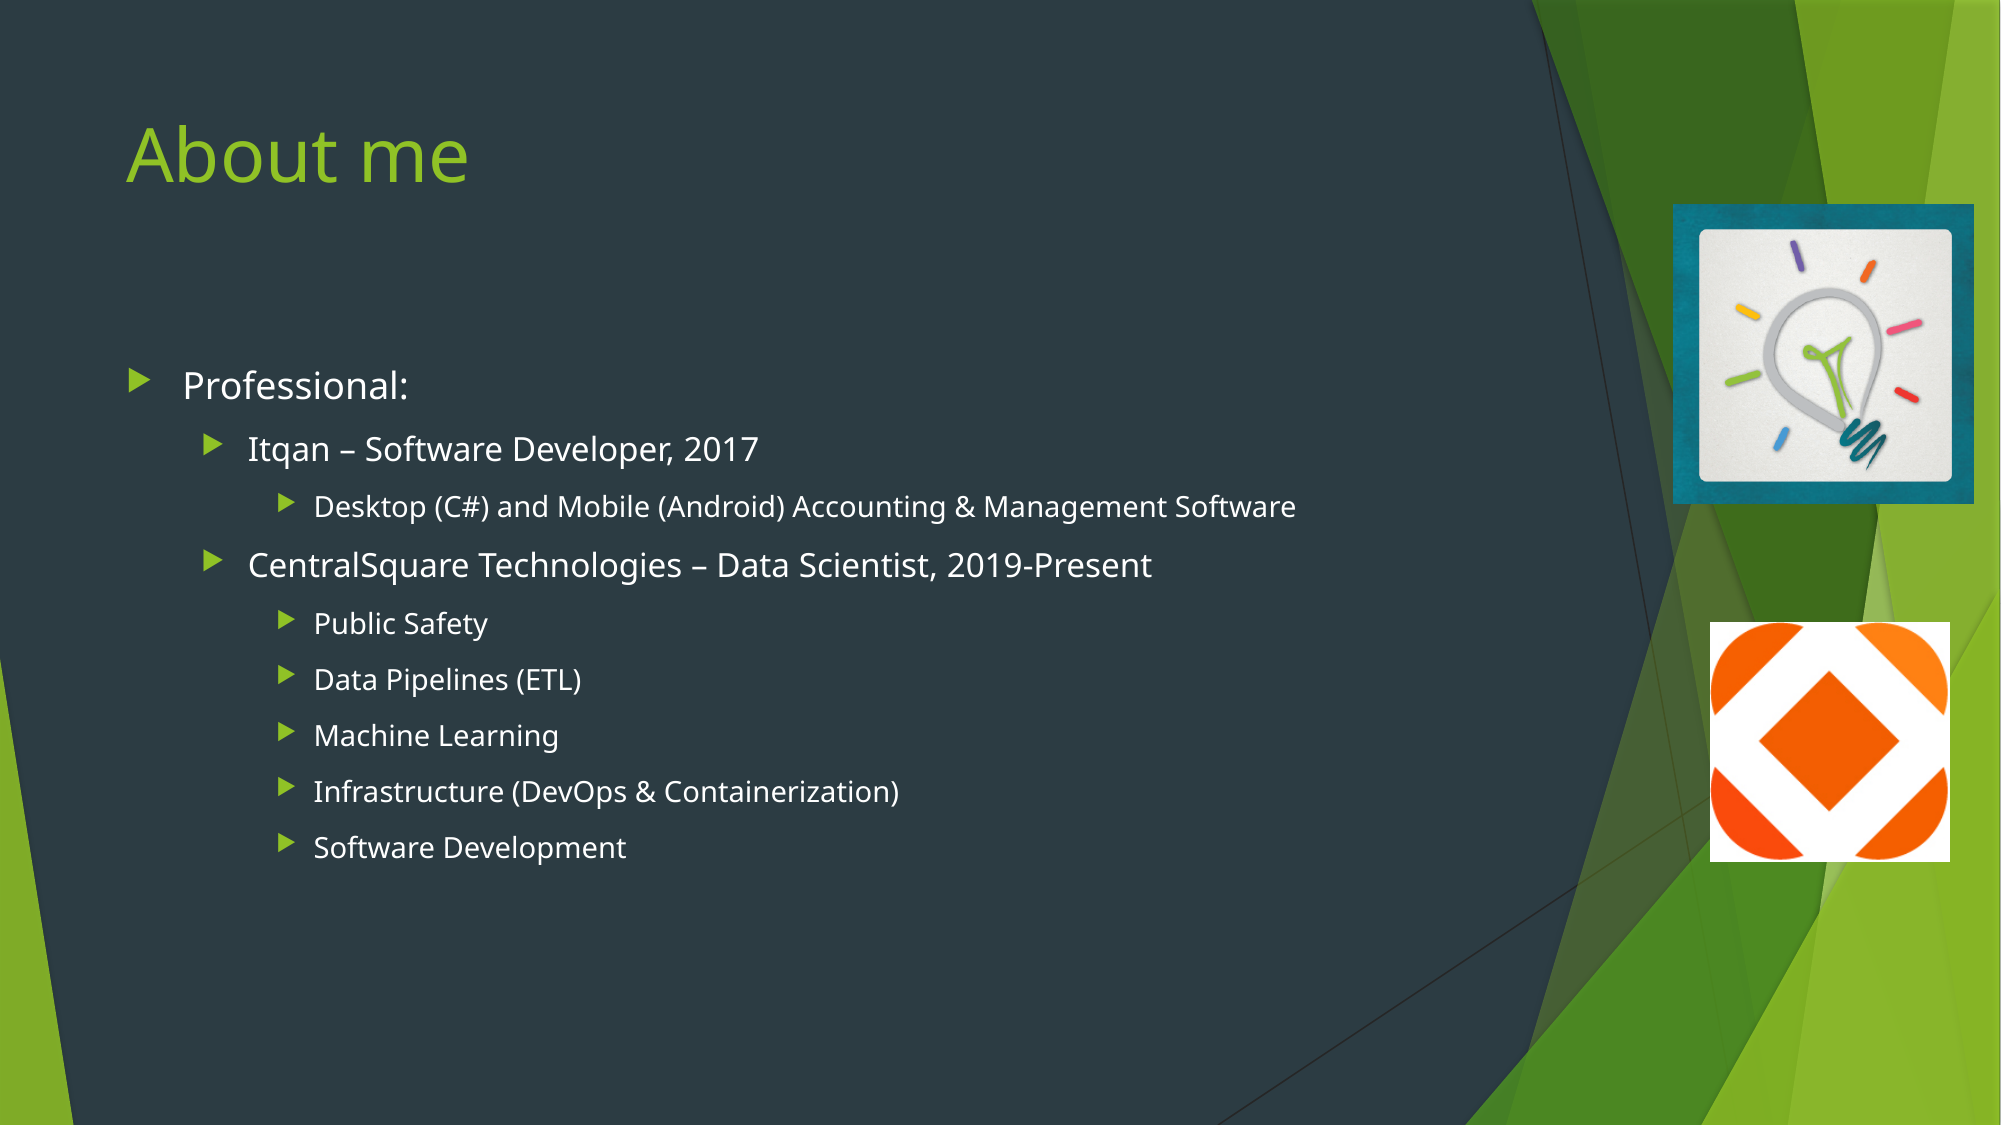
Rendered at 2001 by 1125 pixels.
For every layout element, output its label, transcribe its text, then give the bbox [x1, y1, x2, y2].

list Professional: Itqan – Software Developer, 2017 Desktop (C#) and Mobile (Android) Accounting & Management Software CentralSquare Technologies – Data Scientist, 2019-Present Public Safety Data Pipelines (ETL) Machine Learning Infrastructure (DevOps & Containerization) Software Development [111, 354, 1522, 992]
picture [1673, 204, 1974, 504]
title About me [111, 99, 1522, 317]
picture [1710, 622, 1950, 862]
